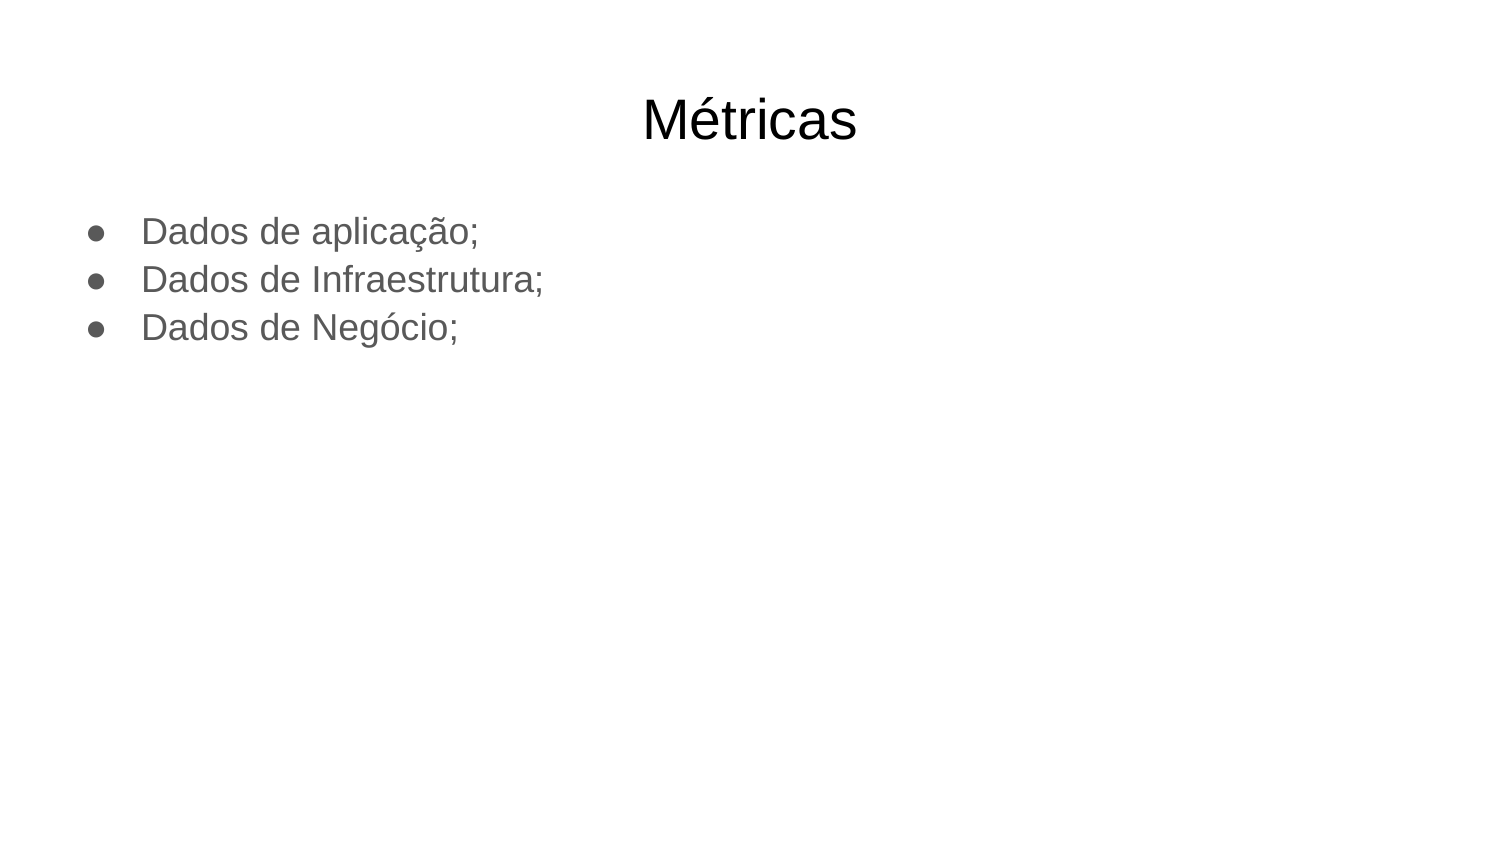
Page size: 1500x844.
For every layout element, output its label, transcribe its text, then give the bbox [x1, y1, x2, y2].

title Métricas [51, 72, 1449, 167]
list Dados de aplicação; Dados de Infraestrutura; Dados de Negócio; [51, 189, 1449, 750]
